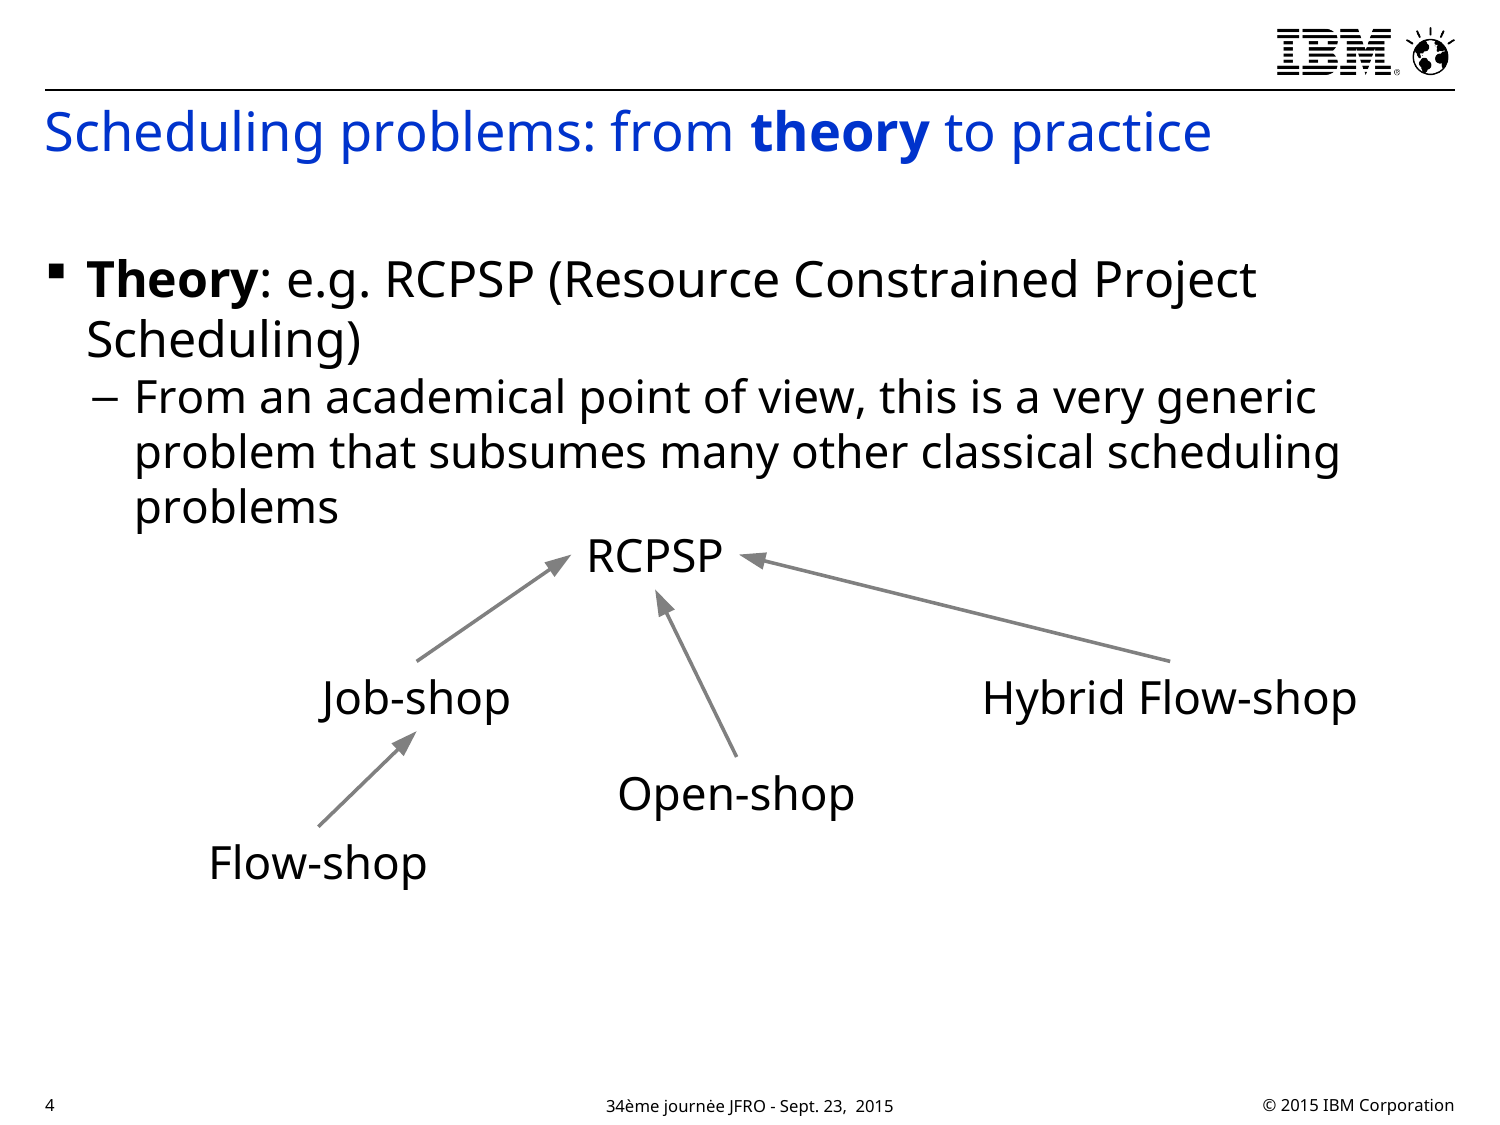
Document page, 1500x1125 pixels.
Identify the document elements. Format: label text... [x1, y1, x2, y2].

text_box Open-shop [602, 756, 844, 827]
list Theory: e.g. RCPSP (Resource Constrained Project Scheduling) From an academical point of view, this is a very generic problem that subsumes many other classical scheduling problems [29, 239, 1455, 426]
text_box Hybrid Flow-shop [966, 661, 1331, 732]
text_box Flow-shop [193, 826, 421, 897]
title Scheduling problems: from theory to practice [29, 97, 1455, 203]
text_box RCPSP [571, 519, 733, 590]
text_box Job-shop [307, 661, 510, 732]
picture [1260, 10, 1468, 90]
